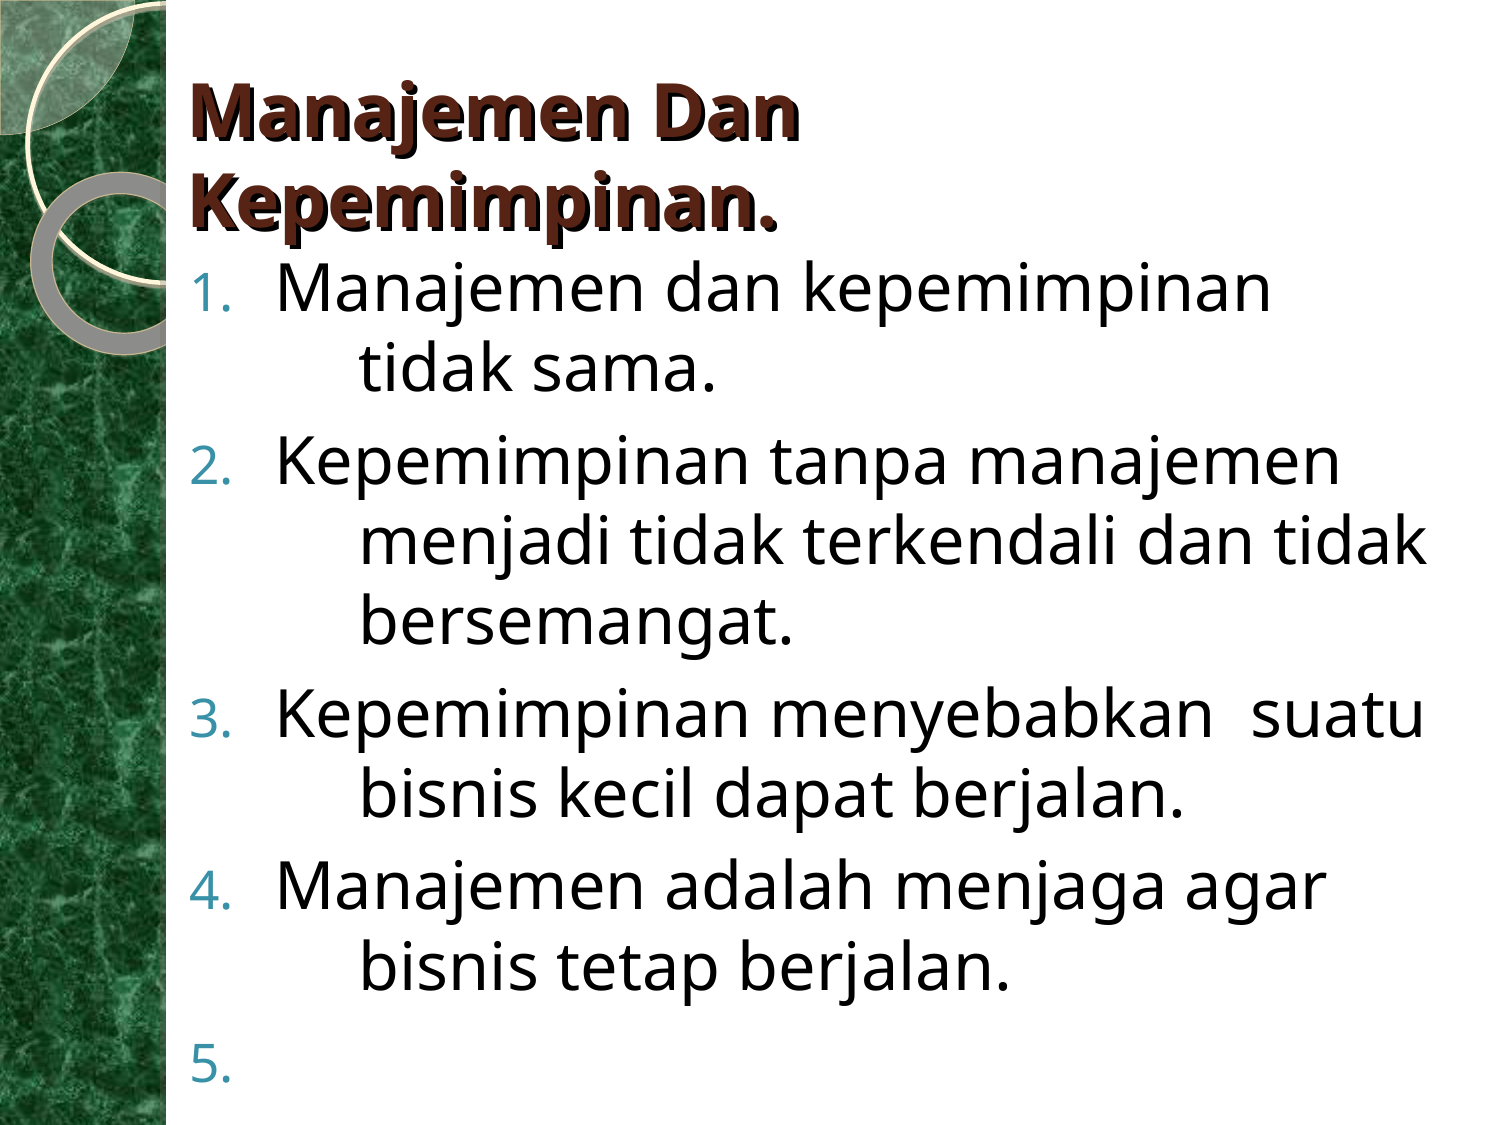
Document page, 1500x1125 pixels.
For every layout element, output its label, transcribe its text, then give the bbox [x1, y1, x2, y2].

list Manajemen dan kepemimpinan tidak sama. Kepemimpinan tanpa manajemen menjadi tidak terkendali dan tidak bersemangat. Kepemimpinan menyebabkan suatu bisnis kecil dapat berjalan. Manajemen adalah menjaga agar bisnis tetap berjalan. [147, 237, 1459, 1026]
title Manajemen Dan Kepemimpinan. [171, 54, 1402, 162]
